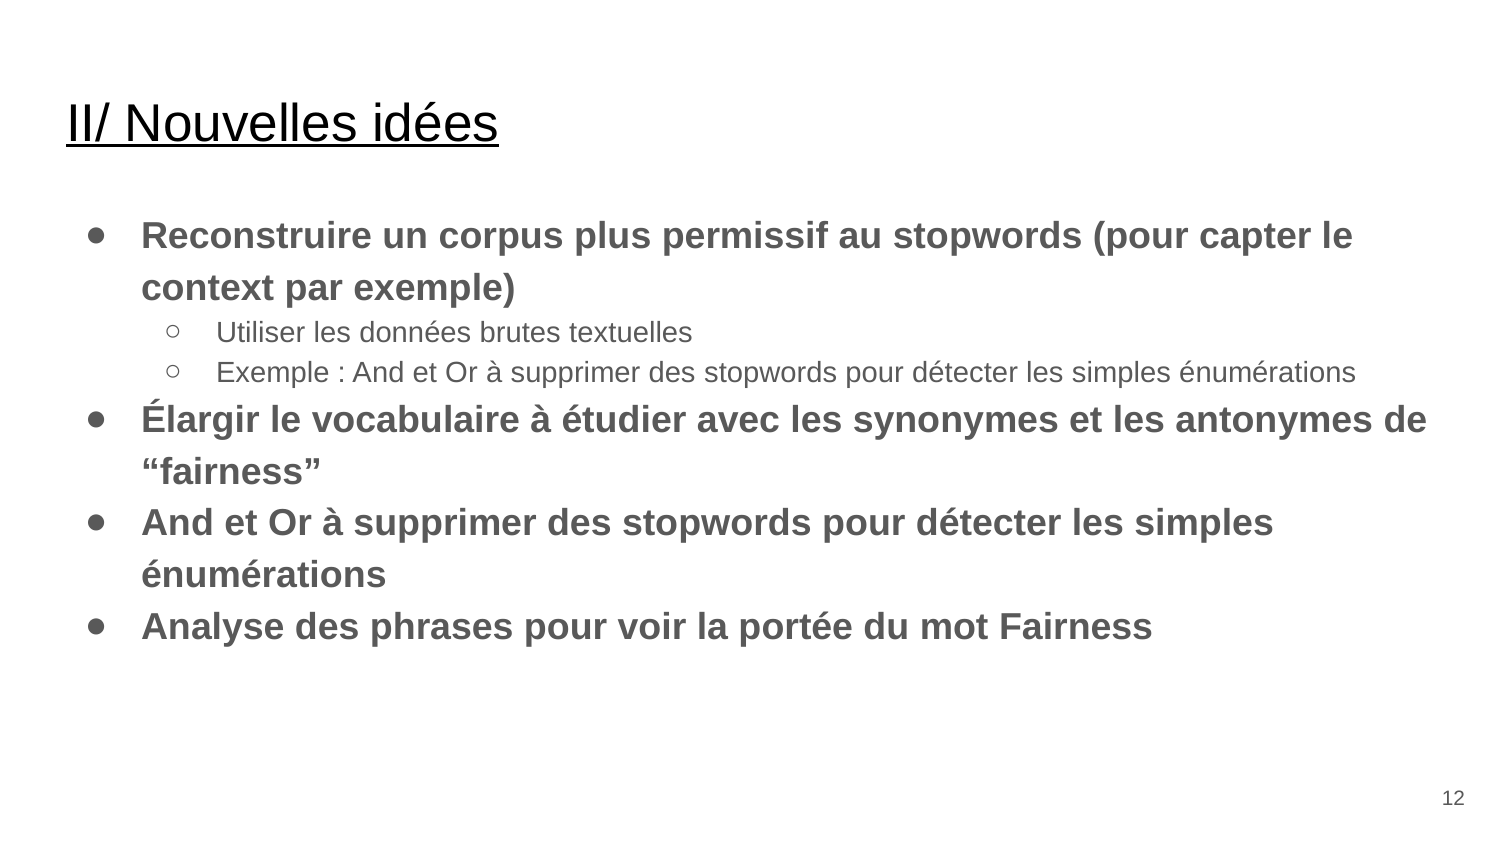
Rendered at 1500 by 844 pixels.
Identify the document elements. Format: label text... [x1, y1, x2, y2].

slide_number <number> [1389, 764, 1480, 830]
title II/ Nouvelles idées [51, 72, 1449, 167]
list Reconstruire un corpus plus permissif au stopwords (pour capter le context par exemple) Utiliser les données brutes textuelles Exemple : And et Or à supprimer des stopwords pour détecter les simples énumérations Élargir le vocabulaire à étudier avec les synonymes et les antonymes de “fairness” And et Or à supprimer des stopwords pour détecter les simples énumérations Analyse des phrases pour voir la portée du mot Fairness [51, 189, 1449, 750]
